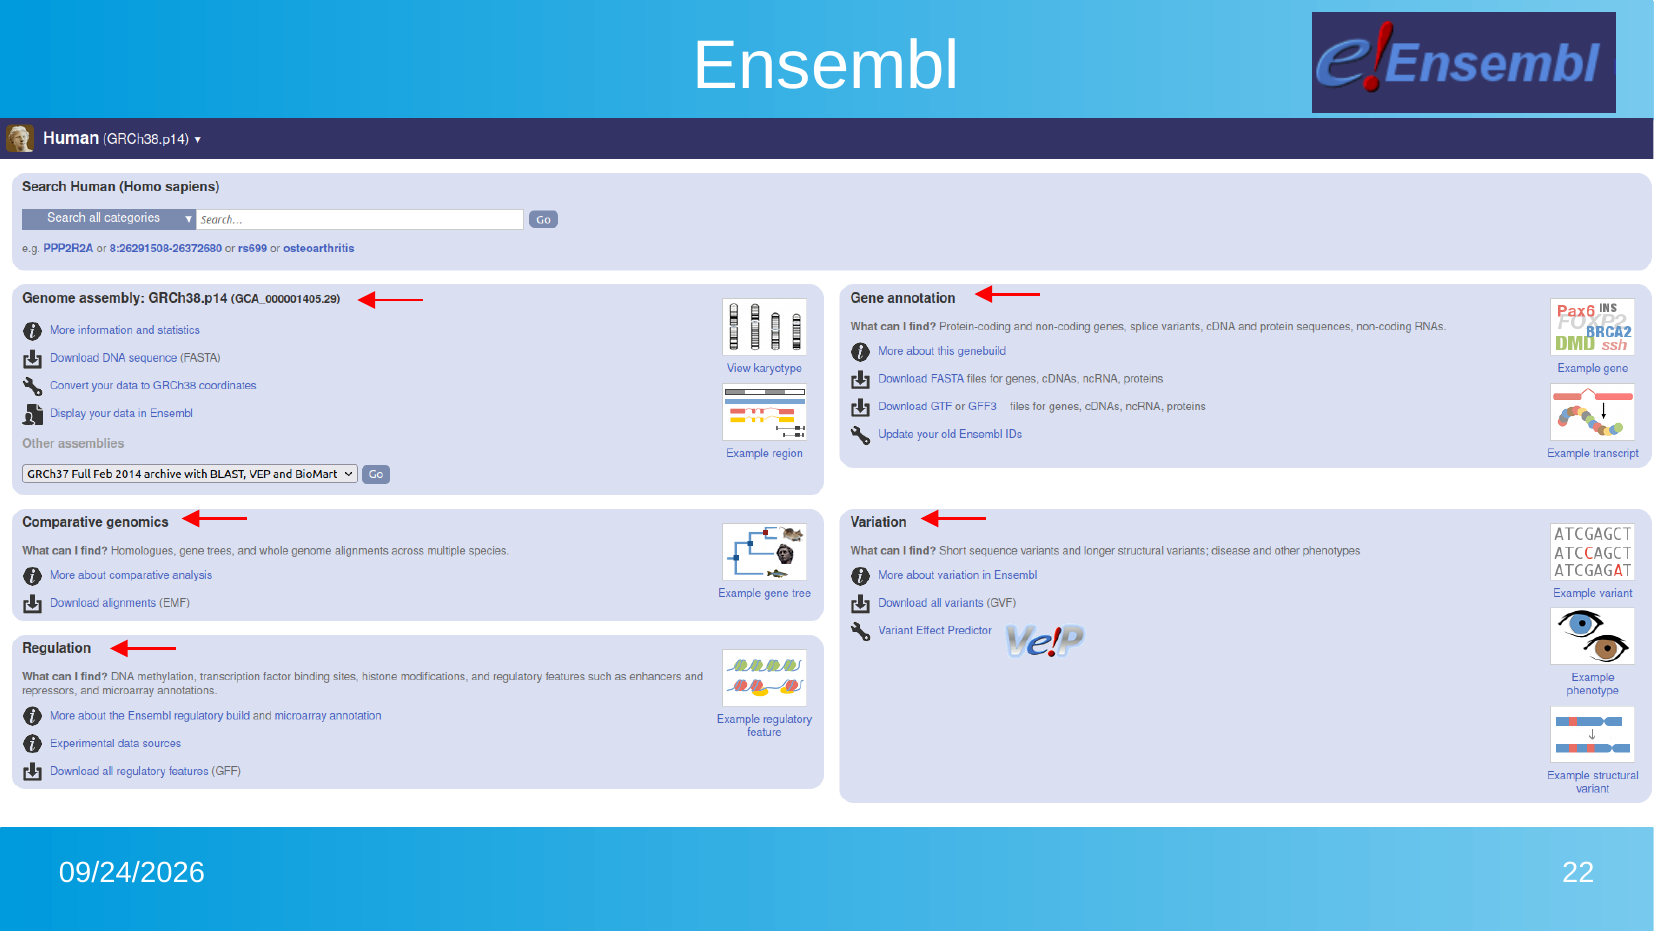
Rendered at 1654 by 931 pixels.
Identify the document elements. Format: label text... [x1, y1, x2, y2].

picture [1312, 12, 1616, 113]
picture [0, 1, 1654, 812]
title Ensembl [59, 0, 1595, 118]
